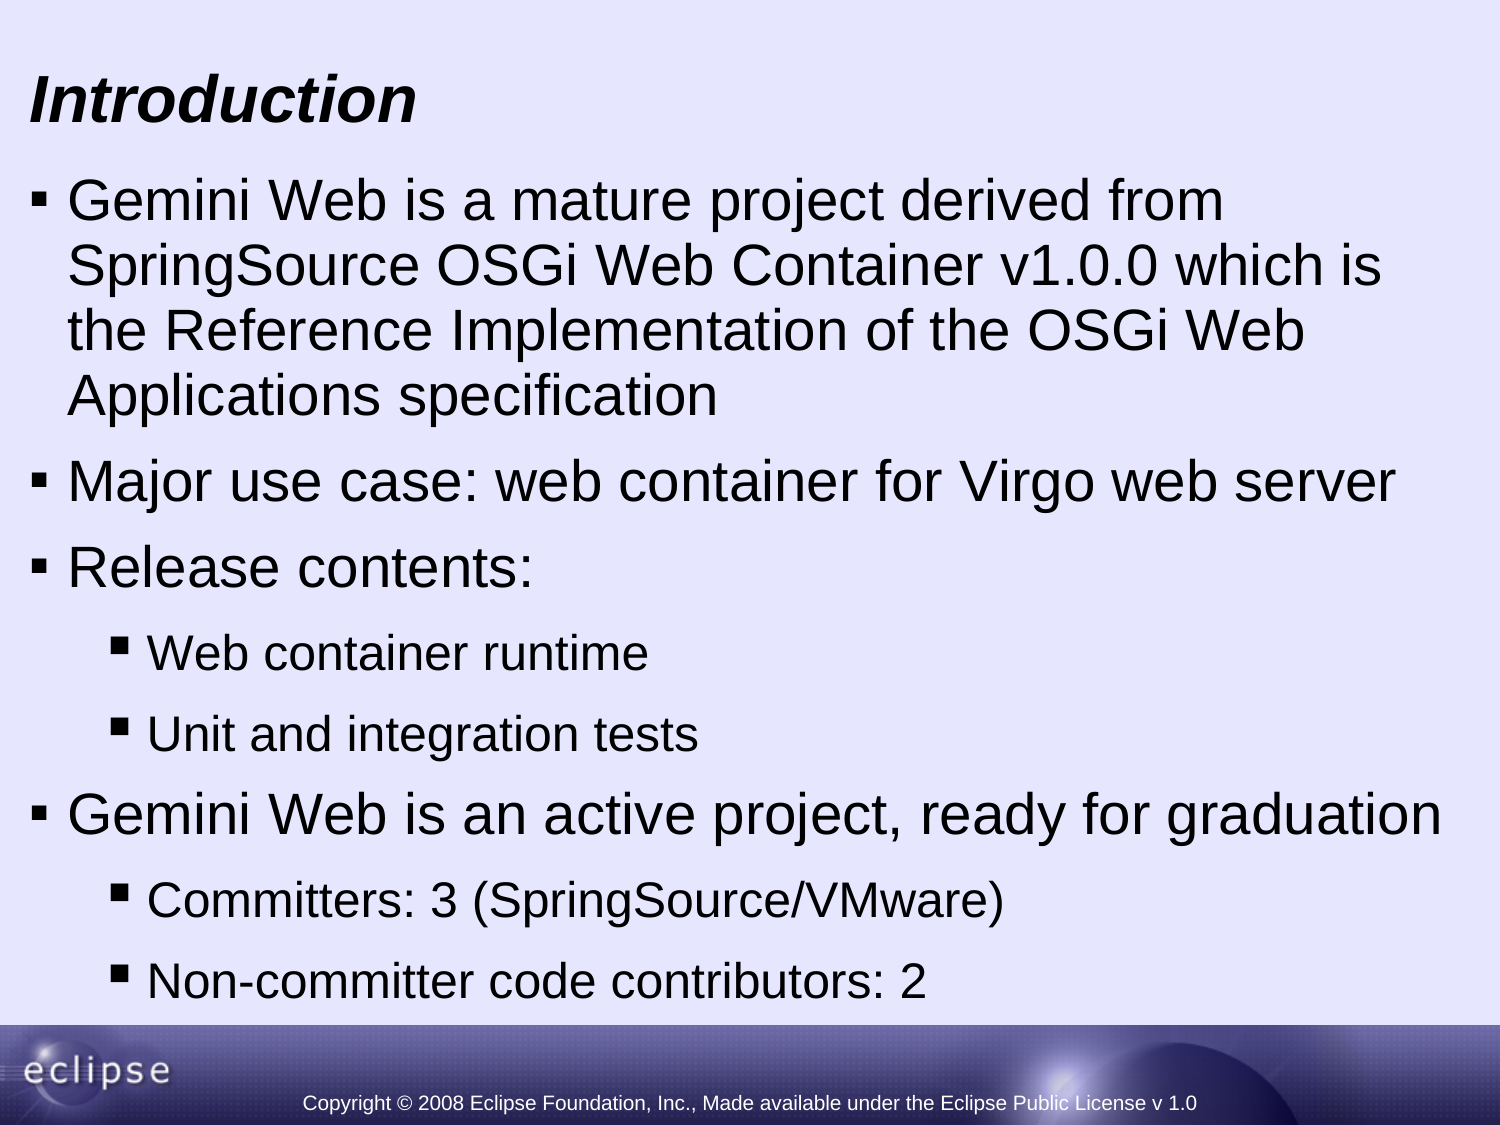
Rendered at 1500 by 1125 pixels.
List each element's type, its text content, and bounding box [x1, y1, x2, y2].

picture [0, 1025, 1500, 1125]
title Introduction [29, 59, 1477, 147]
list Gemini Web is a mature project derived from SpringSource OSGi Web Container v1.0.0 which is the Reference Implementation of the OSGi Web Applications specification Major use case: web container for Virgo web server Release contents: Web container runtime Unit and integration tests Gemini Web is an active project, ready for graduation Committers: 3 (SpringSource/VMware) Non-committer code contributors: 2 [29, 168, 1455, 1009]
